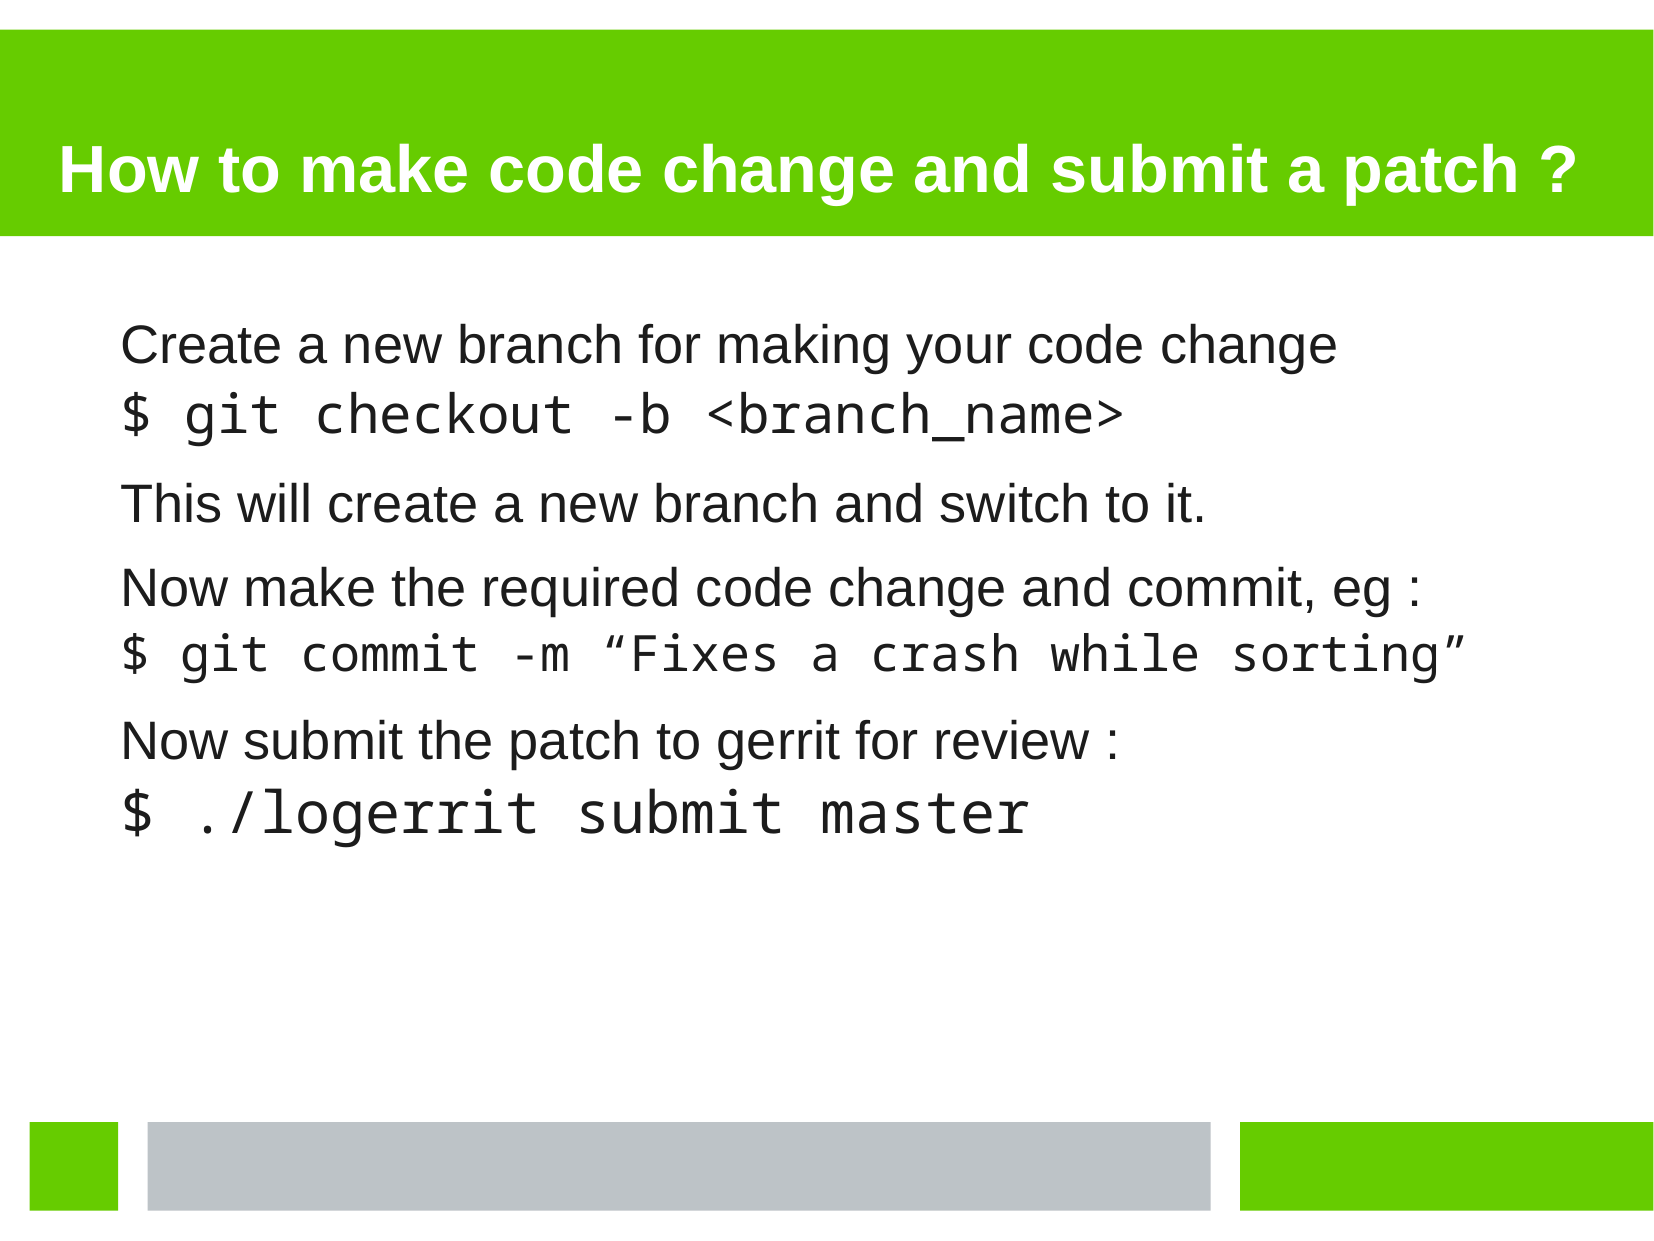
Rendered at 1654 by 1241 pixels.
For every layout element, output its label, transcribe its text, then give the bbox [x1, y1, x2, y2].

list Create a new branch for making your code change $ git checkout -b <branch_name> This will create a new branch and switch to it. Now make the required code change and commit, eg : $ git commit -m “Fixes a crash while sorting” Now submit the patch to gerrit for review : $ ./logerrit submit master [120, 315, 1508, 985]
title How to make code change and submit a patch ? [59, 51, 1595, 207]
